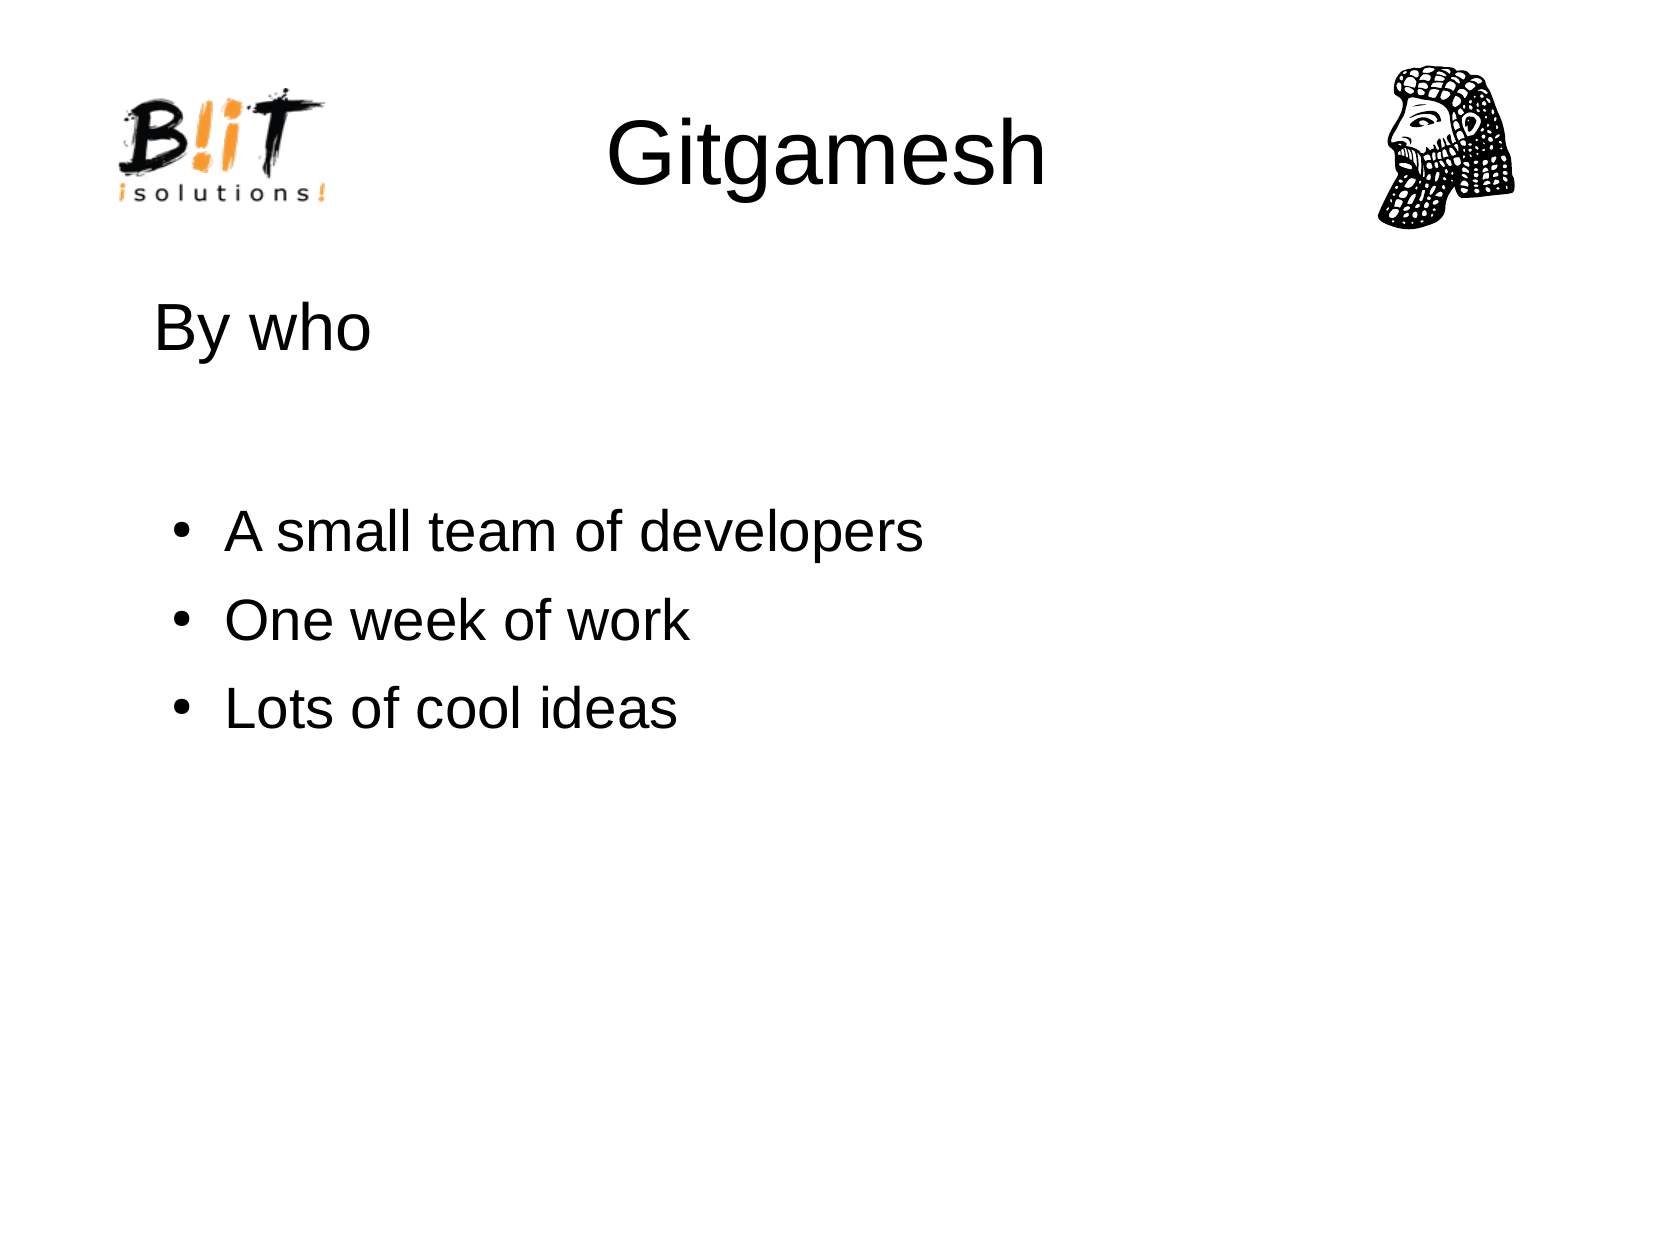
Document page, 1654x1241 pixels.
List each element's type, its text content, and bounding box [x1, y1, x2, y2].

list By who A small team of developers One week of work Lots of cool ideas [82, 290, 1571, 1109]
picture [1358, 59, 1536, 237]
title Gitgamesh [82, 49, 1571, 257]
picture [118, 88, 325, 207]
